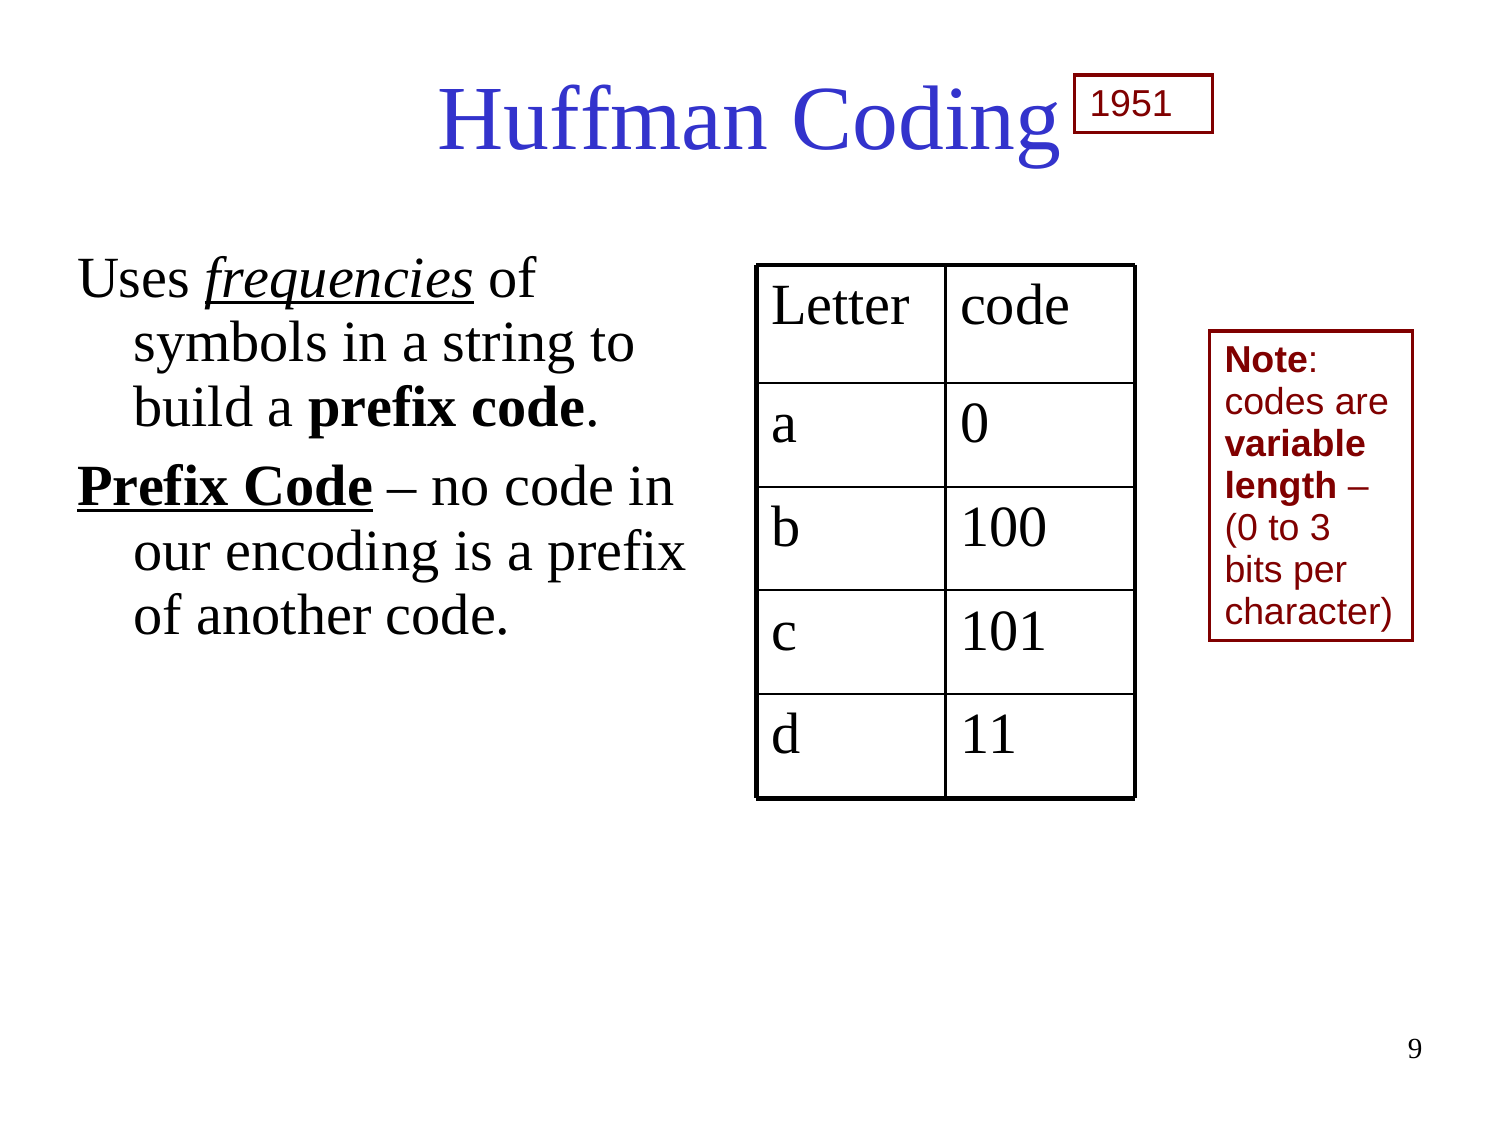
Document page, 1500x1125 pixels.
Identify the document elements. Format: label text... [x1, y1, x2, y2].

text_box b [759, 488, 944, 589]
text_box Note: codes are variable length – (0 to 3 bits per character) [1209, 331, 1413, 641]
text_box c [759, 591, 944, 693]
text_box 100 [947, 488, 1133, 589]
title Huffman Coding [112, 37, 1388, 201]
text_box a [759, 384, 944, 486]
text_box Letter [759, 267, 944, 382]
text_box 1951 [1074, 75, 1213, 133]
text_box 101 [947, 591, 1133, 693]
text_box 0 [947, 384, 1133, 486]
text_box code [947, 267, 1133, 382]
text_box d [759, 695, 944, 796]
text_box 11 [947, 695, 1133, 796]
list Uses frequencies of symbols in a string to build a prefix code. Prefix Code – no code in our encoding is a prefix of another code. [62, 237, 732, 1051]
